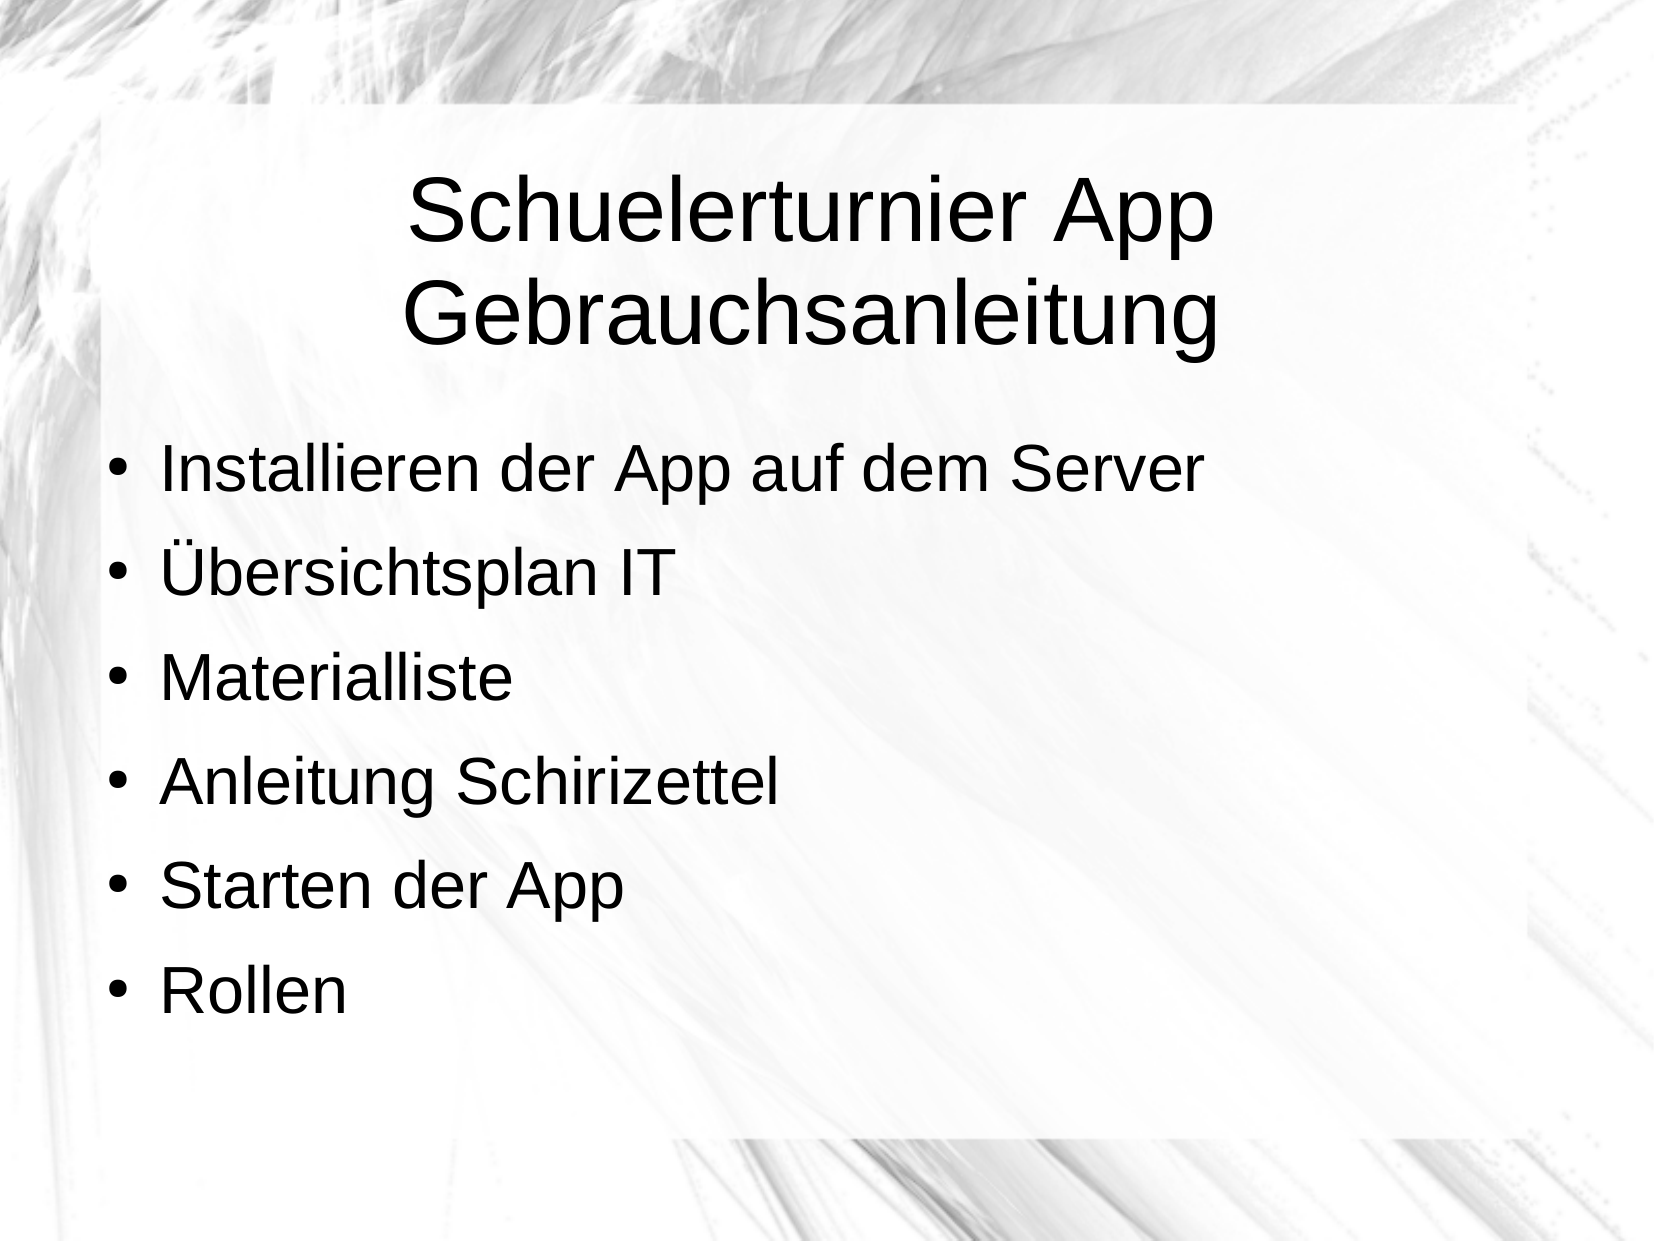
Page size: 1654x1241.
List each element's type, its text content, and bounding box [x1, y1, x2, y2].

picture [0, 0, 1654, 1241]
title Schuelerturnier App Gebrauchsanleitung [118, 155, 1506, 367]
list Installieren der App auf dem Server Übersichtsplan IT Materialliste Anleitung Schirizettel Starten der App Rollen [88, 431, 1542, 1146]
